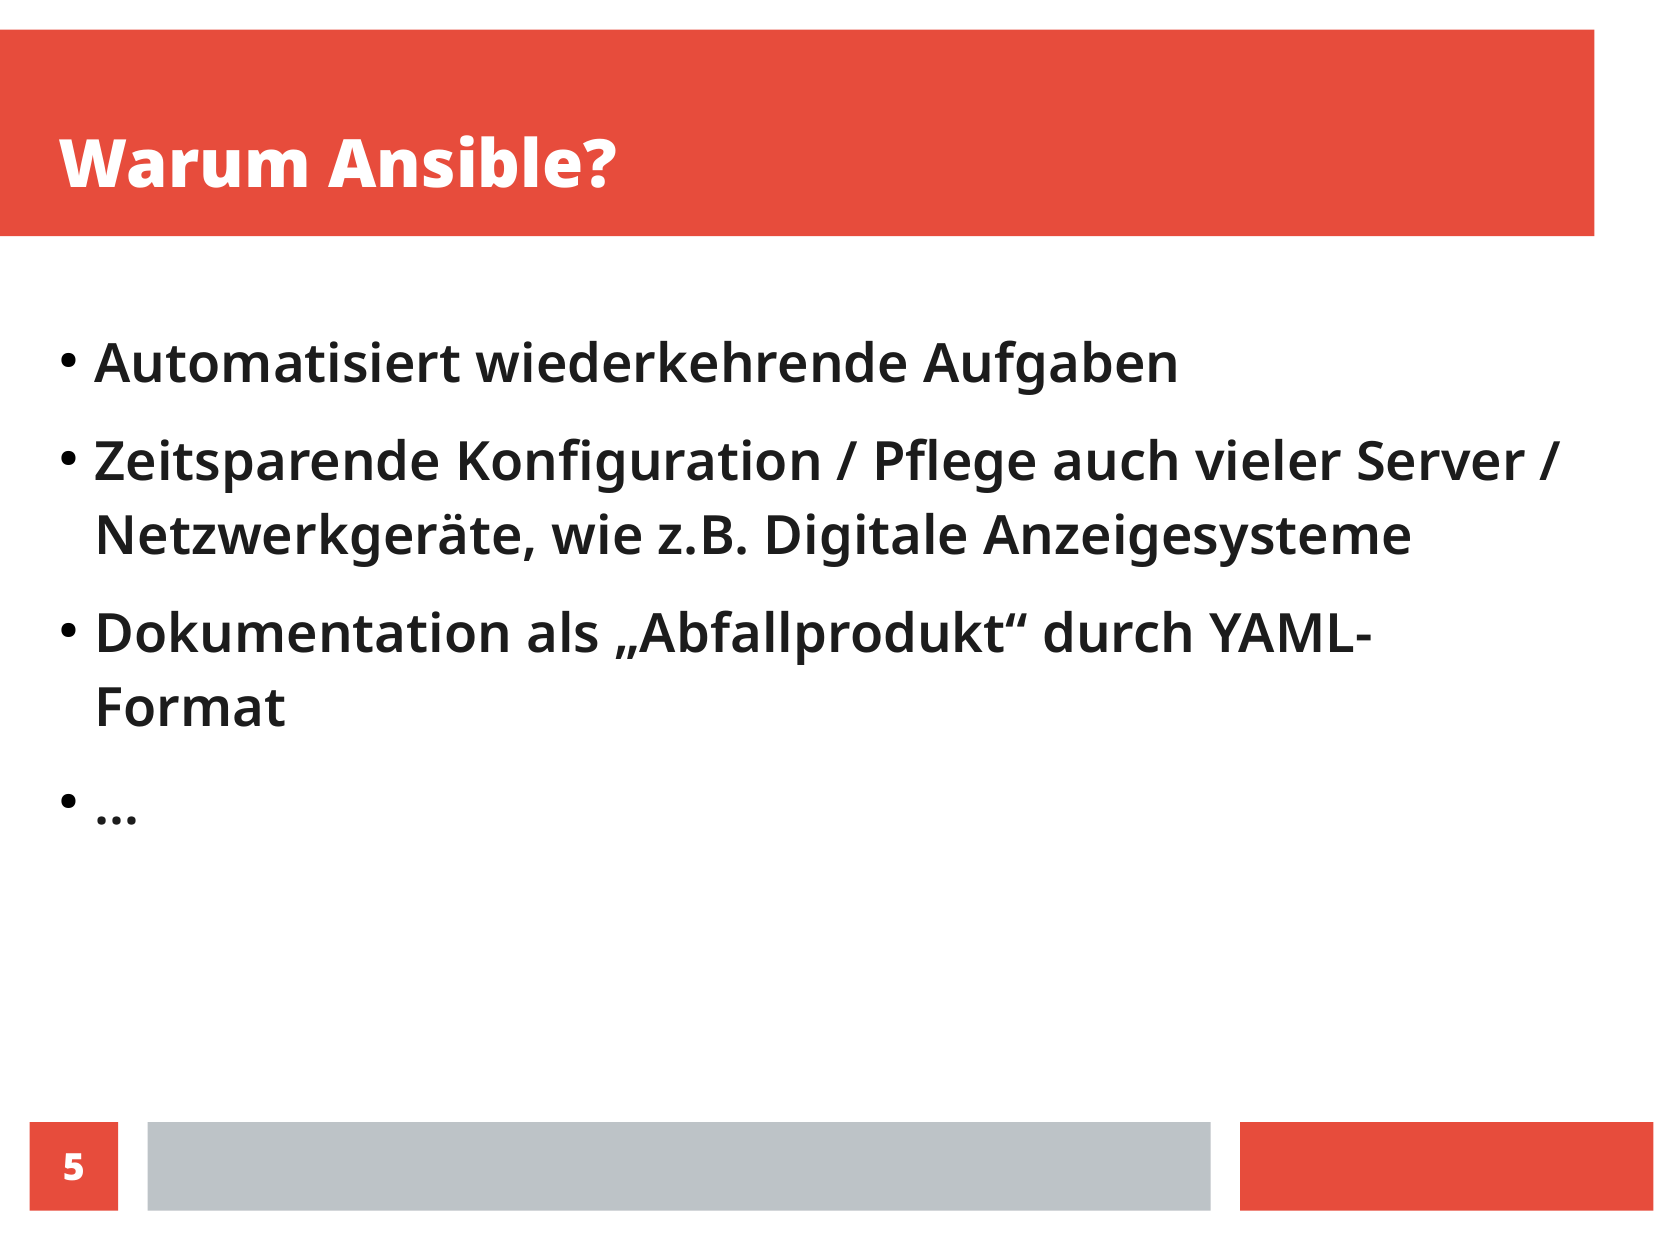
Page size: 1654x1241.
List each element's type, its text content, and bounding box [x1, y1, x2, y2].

title Warum Ansible? [59, 59, 1595, 207]
list Automatisiert wiederkehrende Aufgaben Zeitsparende Konfiguration / Pflege auch vieler Server / Netzwerkgeräte, wie z.B. Digitale Anzeigesysteme Dokumentation als „Abfallprodukt“ durch YAML-Format … [59, 324, 1565, 1093]
